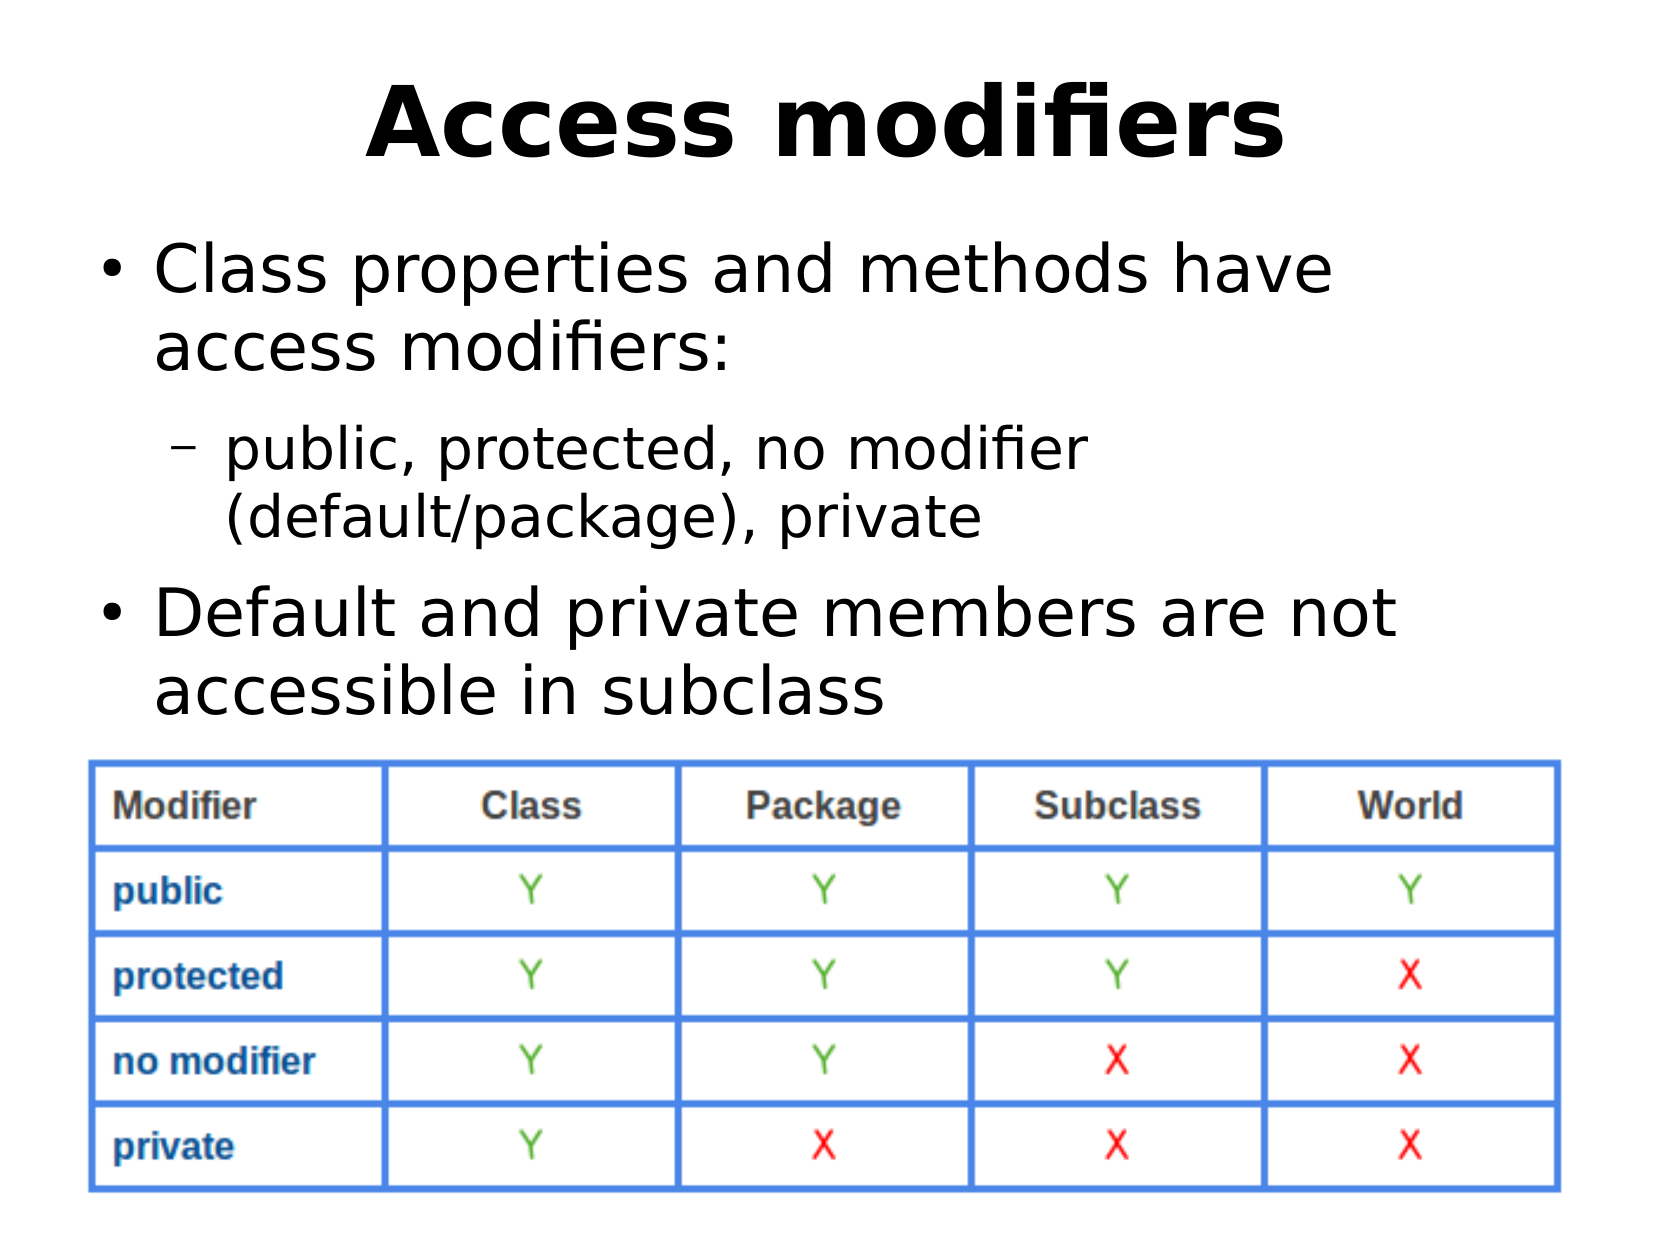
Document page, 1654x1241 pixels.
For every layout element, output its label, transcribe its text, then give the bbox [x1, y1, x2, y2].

title Access modifiers [82, 49, 1571, 196]
picture [82, 751, 1576, 1205]
list Class properties and methods have access modifiers: public, protected, no modifier (default/package), private Default and private members are not accessible in subclass [82, 230, 1538, 751]
